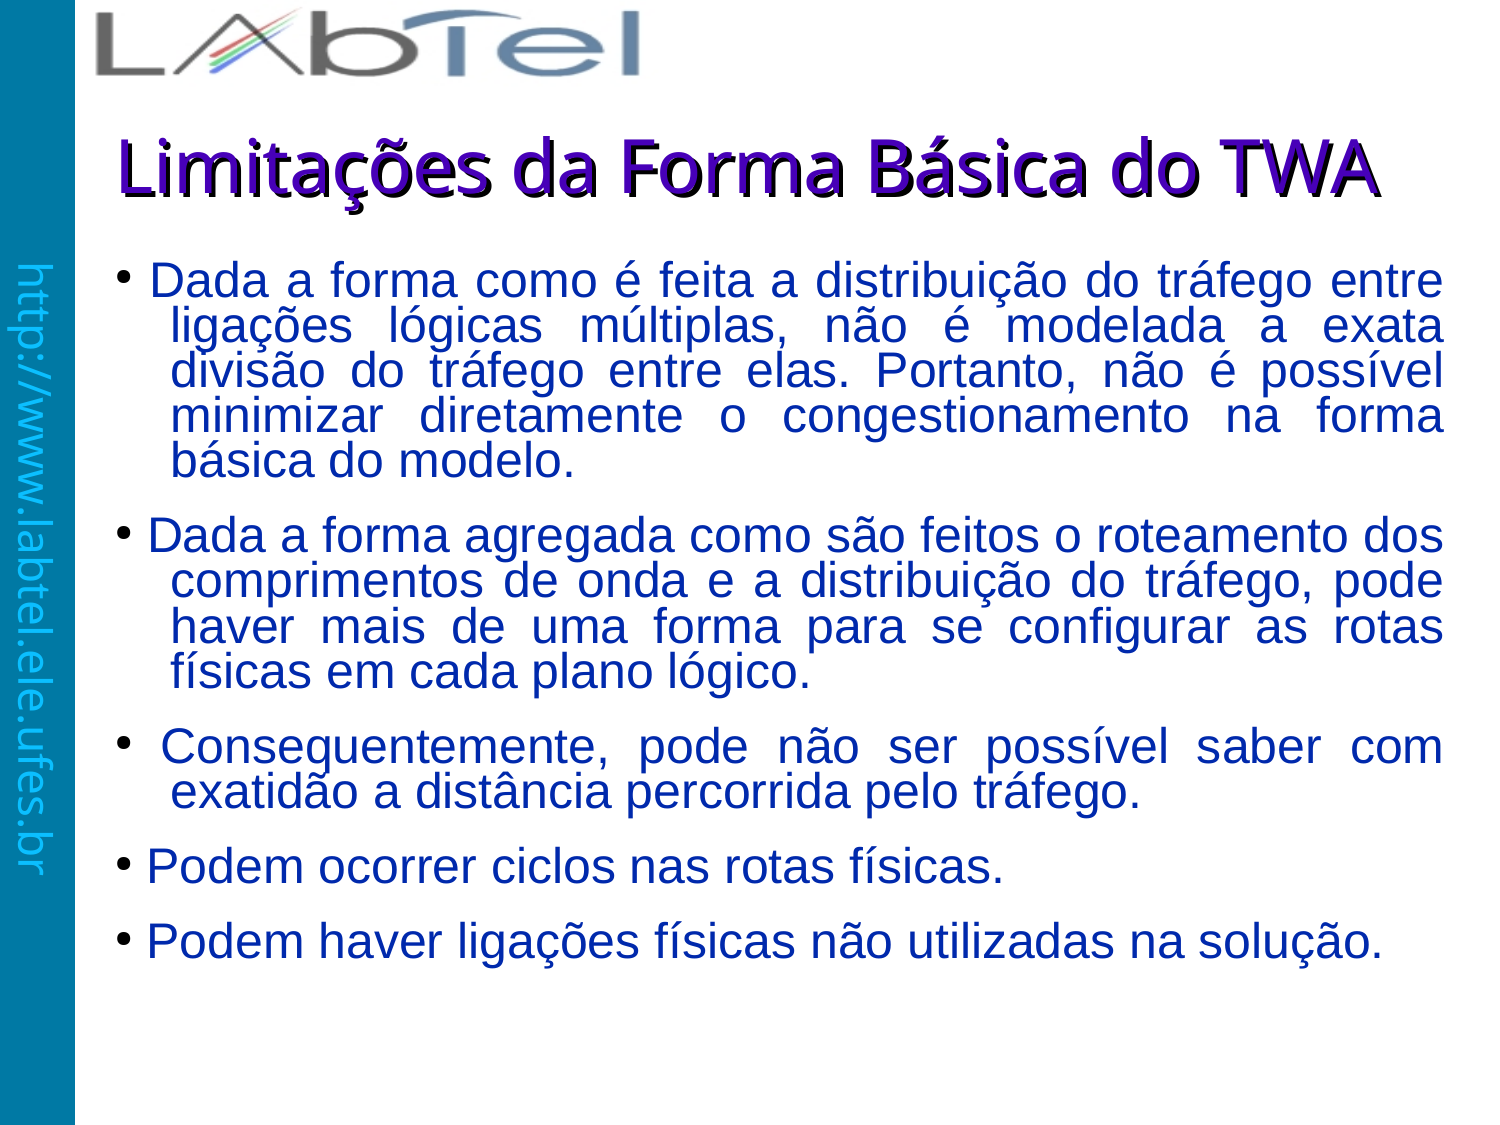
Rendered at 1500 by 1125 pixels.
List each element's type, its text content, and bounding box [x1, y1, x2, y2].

picture [76, 0, 675, 88]
list Dada a forma como é feita a distribuição do tráfego entre ligações lógicas múltiplas, não é modelada a exata divisão do tráfego entre elas. Portanto, não é possível minimizar diretamente o congestionamento na forma básica do modelo. Dada a forma agregada como são feitos o roteamento dos comprimentos de onda e a distribuição do tráfego, pode haver mais de uma forma para se configurar as rotas físicas em cada plano lógico. Consequentemente, pode não ser possível saber com exatidão a distância percorrida pelo tráfego. Podem ocorrer ciclos nas rotas físicas. Podem haver ligações físicas não utilizadas na solução. [99, 237, 1460, 980]
title Limitações da Forma Básica do TWA [99, 65, 1460, 237]
